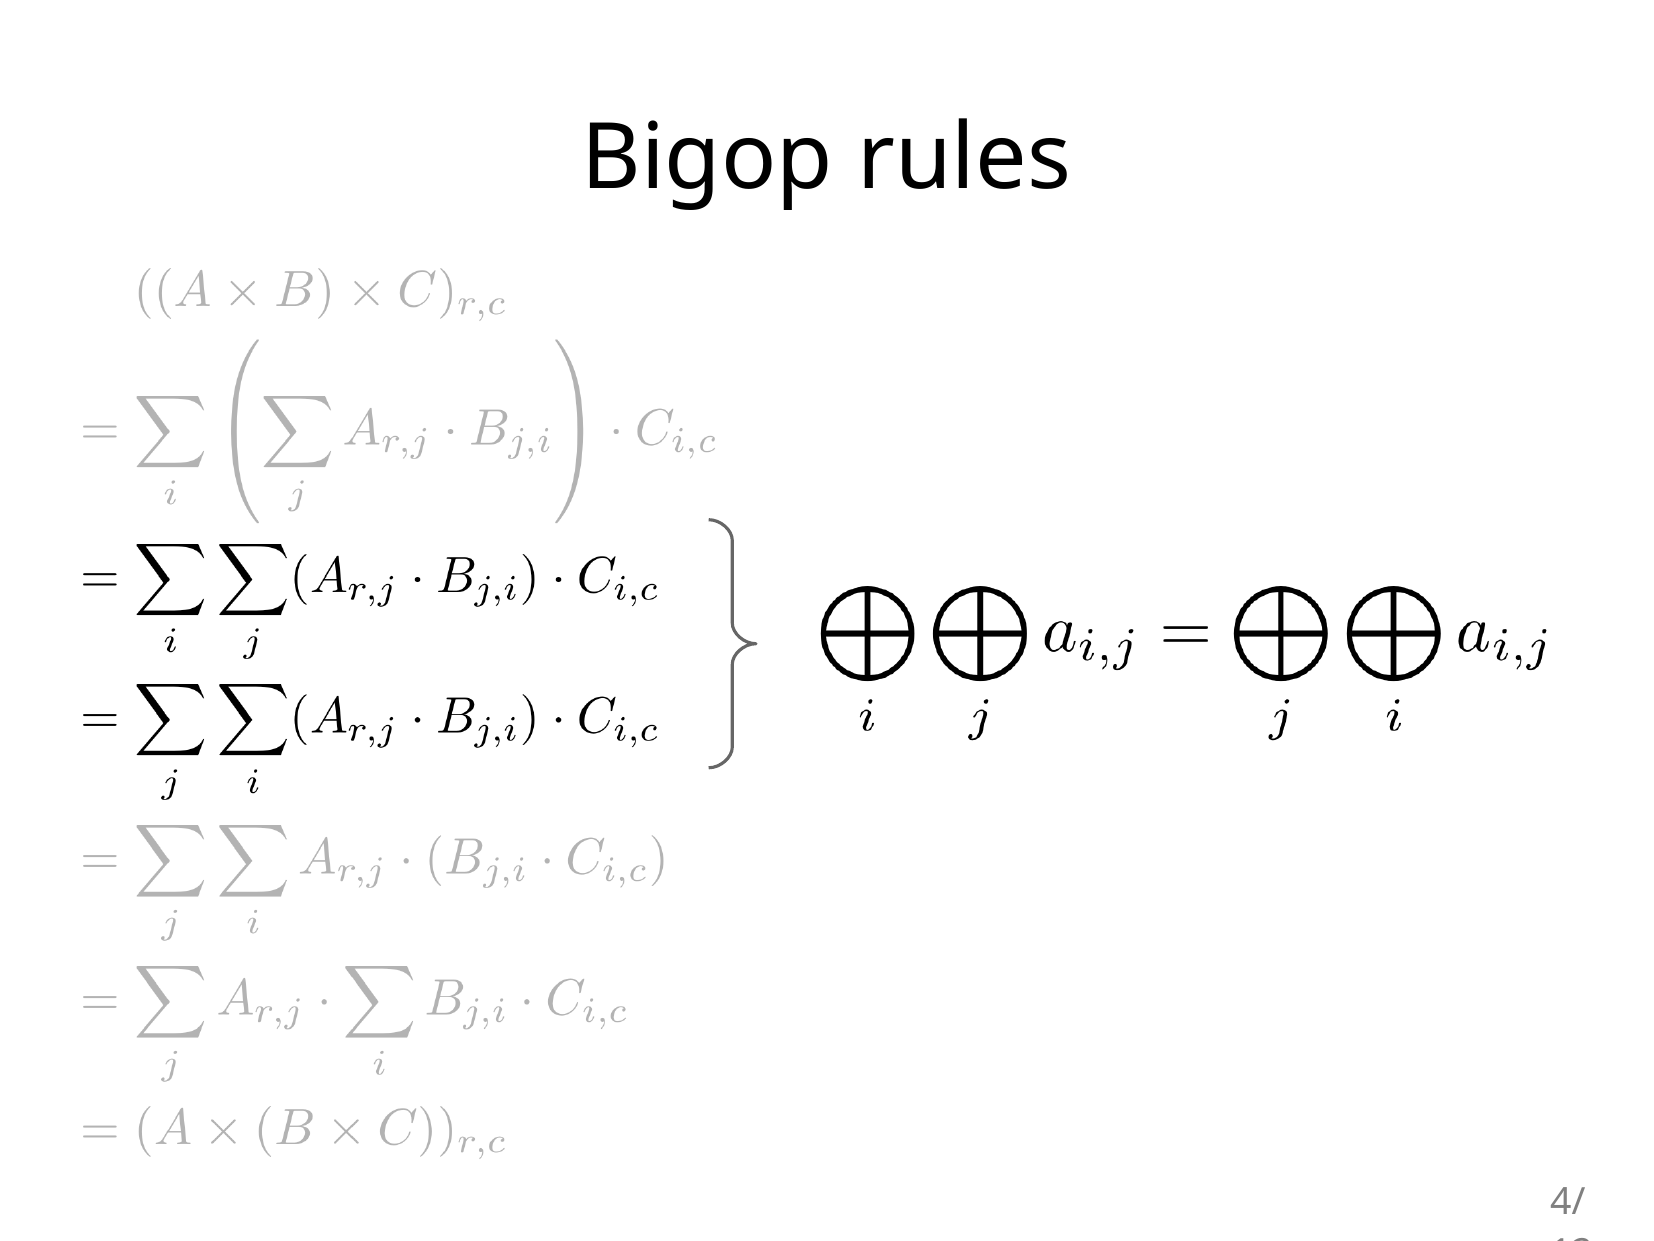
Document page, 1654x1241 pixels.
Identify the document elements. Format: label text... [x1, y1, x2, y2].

text_box <number>/12 [1535, 1166, 1642, 1241]
picture [814, 578, 1564, 756]
picture [75, 526, 721, 1164]
text_box [58, 808, 697, 1207]
text_box [23, 183, 745, 526]
title Bigop rules [82, 49, 1571, 257]
